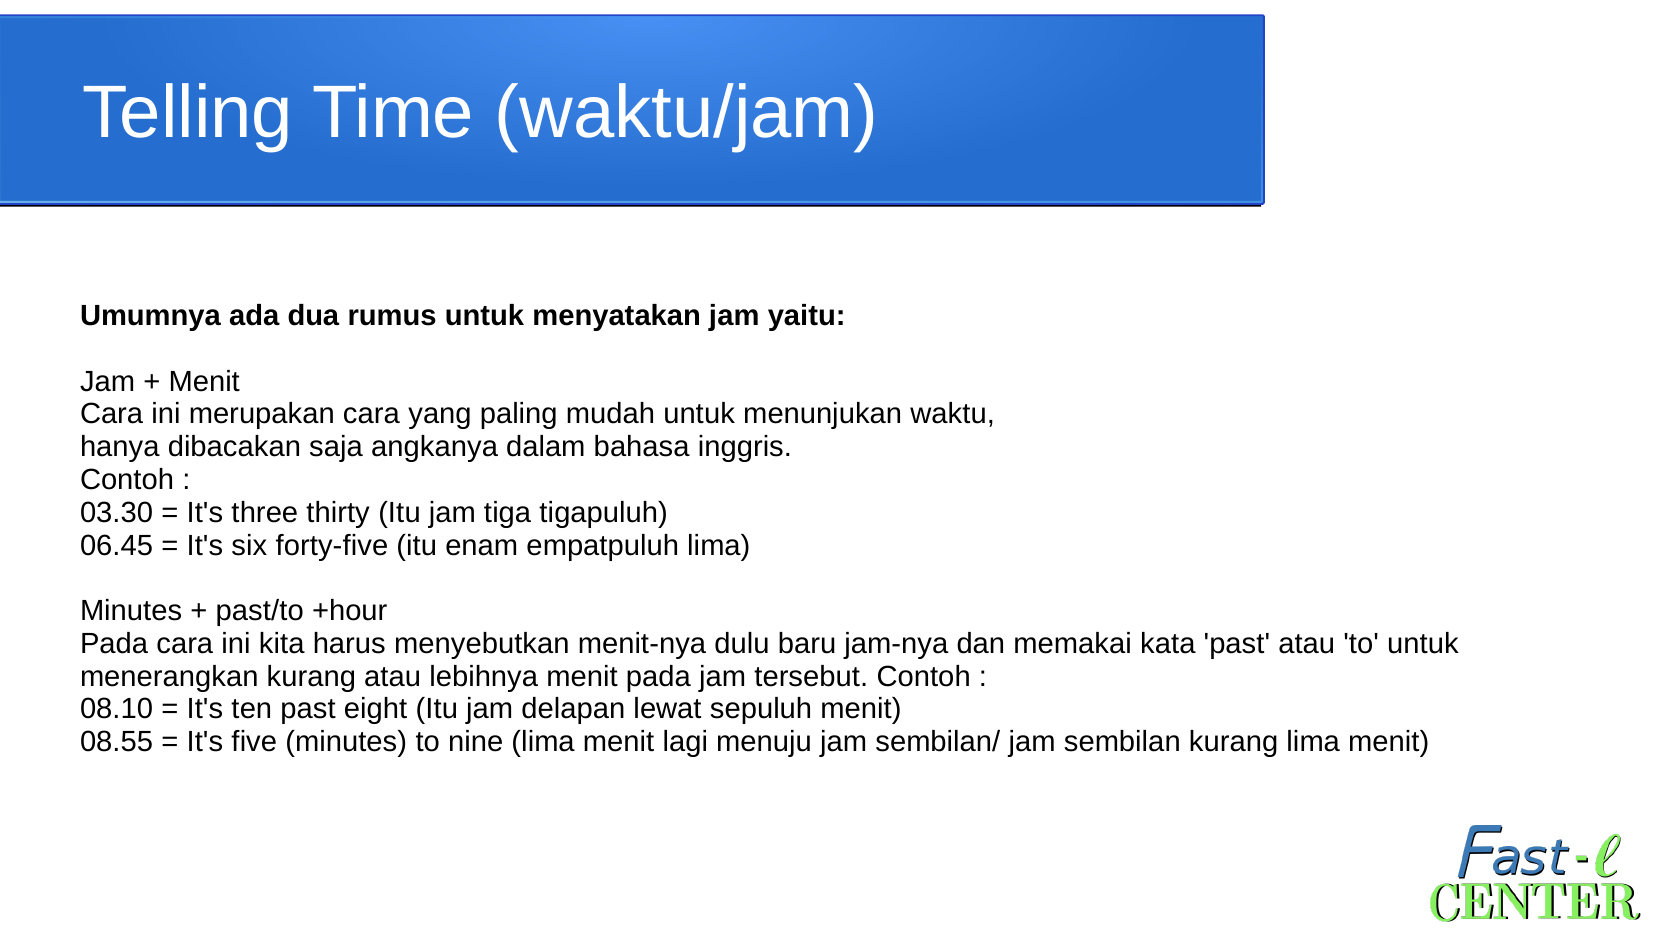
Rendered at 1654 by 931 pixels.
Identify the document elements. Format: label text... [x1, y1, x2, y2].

title Telling Time (waktu/jam) [82, 35, 1235, 189]
text_box Umumnya ada dua rumus untuk menyatakan jam yaitu: Jam + Menit Cara ini merupakan cara yang paling mudah untuk menunjukan waktu, hanya dibacakan saja angkanya dalam bahasa inggris. Contoh : 03.30 = It's three thirty (Itu jam tiga tigapuluh) 06.45 = It's six forty-five (itu enam empatpuluh lima) Minutes + past/to +hour Pada cara ini kita harus menyebutkan menit-nya dulu baru jam-nya dan memakai kata 'past' atau 'to' untuk menerangkan kurang atau lebihnya menit pada jam tersebut. Contoh : 08.10 = It's ten past eight (Itu jam delapan lewat sepuluh menit) 08.55 = It's five (minutes) to nine (lima menit lagi menuju jam sembilan/ jam sembilan kurang lima menit) [65, 291, 1554, 799]
picture [1430, 825, 1641, 924]
